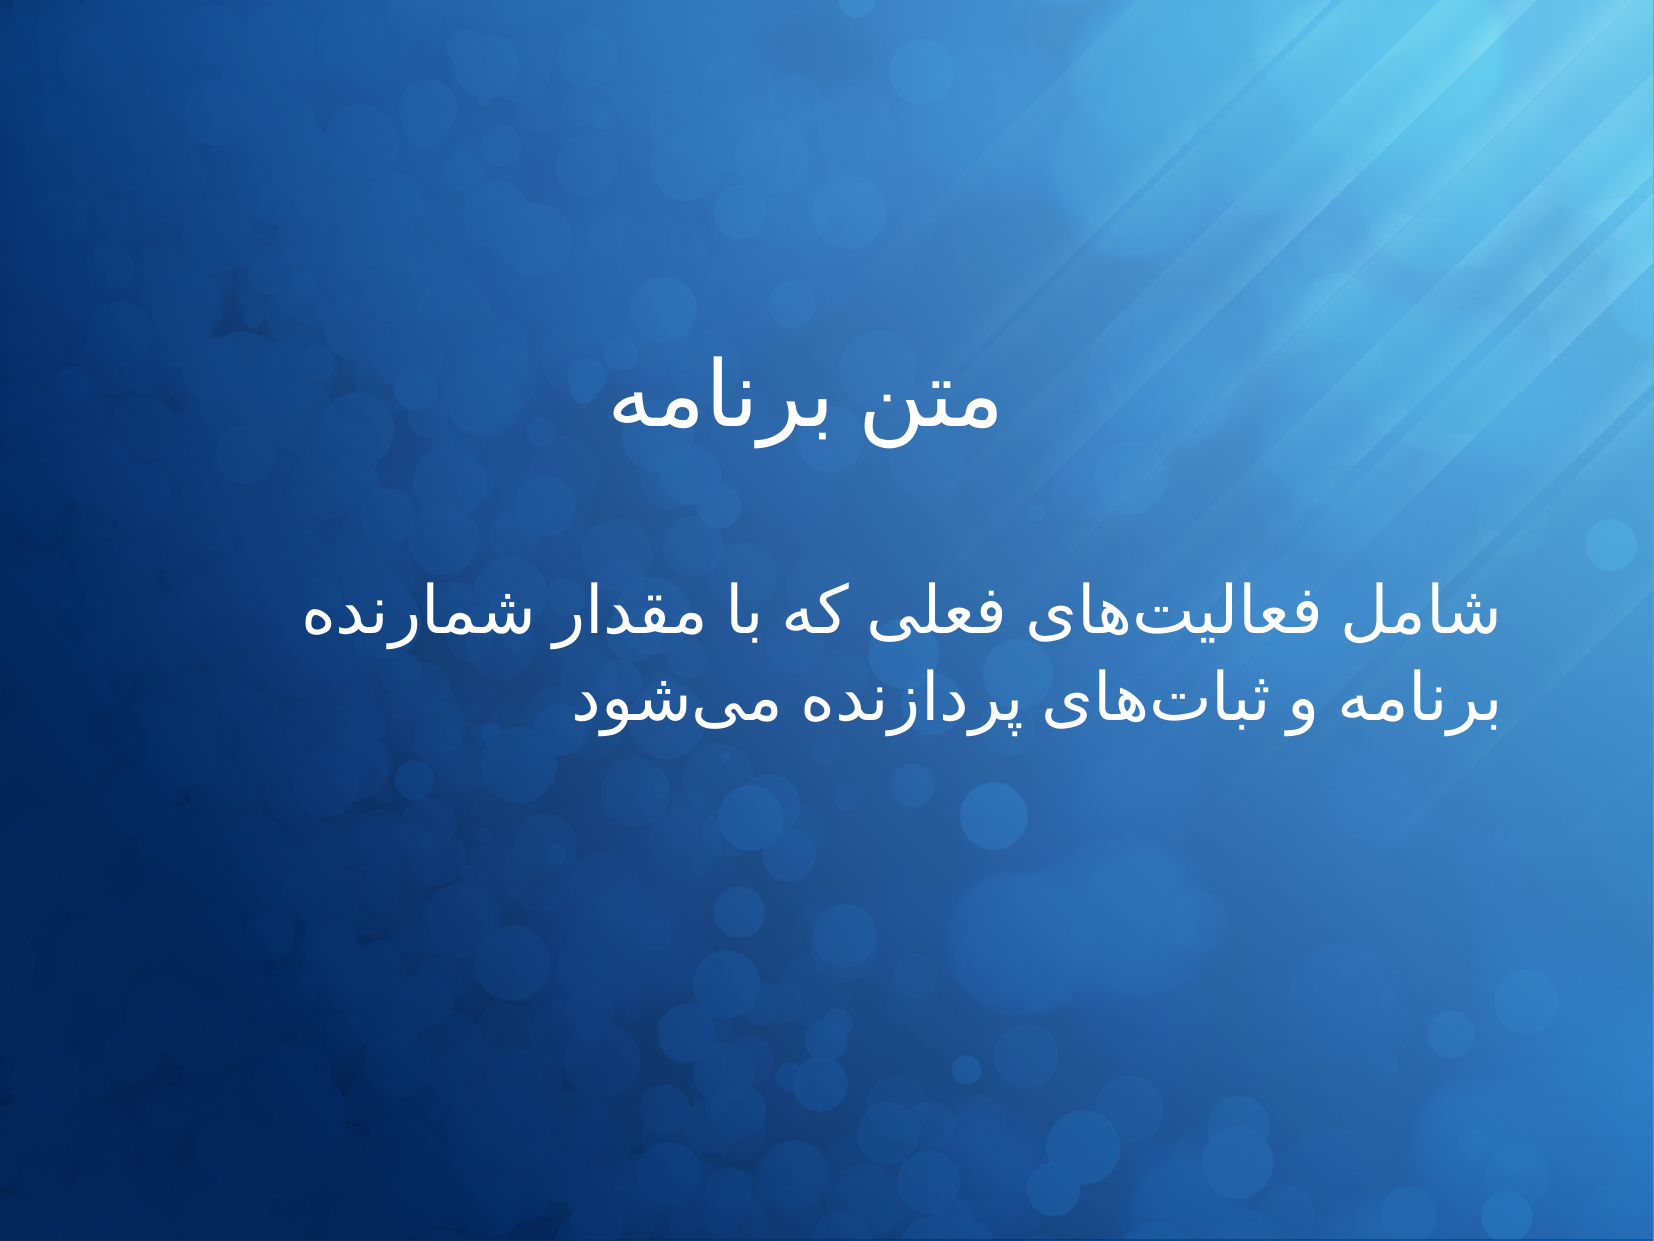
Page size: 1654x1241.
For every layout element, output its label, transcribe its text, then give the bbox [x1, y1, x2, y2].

picture [0, 0, 1654, 1241]
list شامل فعالیت‌های فعلی که با مقدار شمارنده برنامه و ثبات‌های پردازنده می‌شود [122, 573, 1576, 938]
title متن برنامه [112, 319, 1501, 488]
